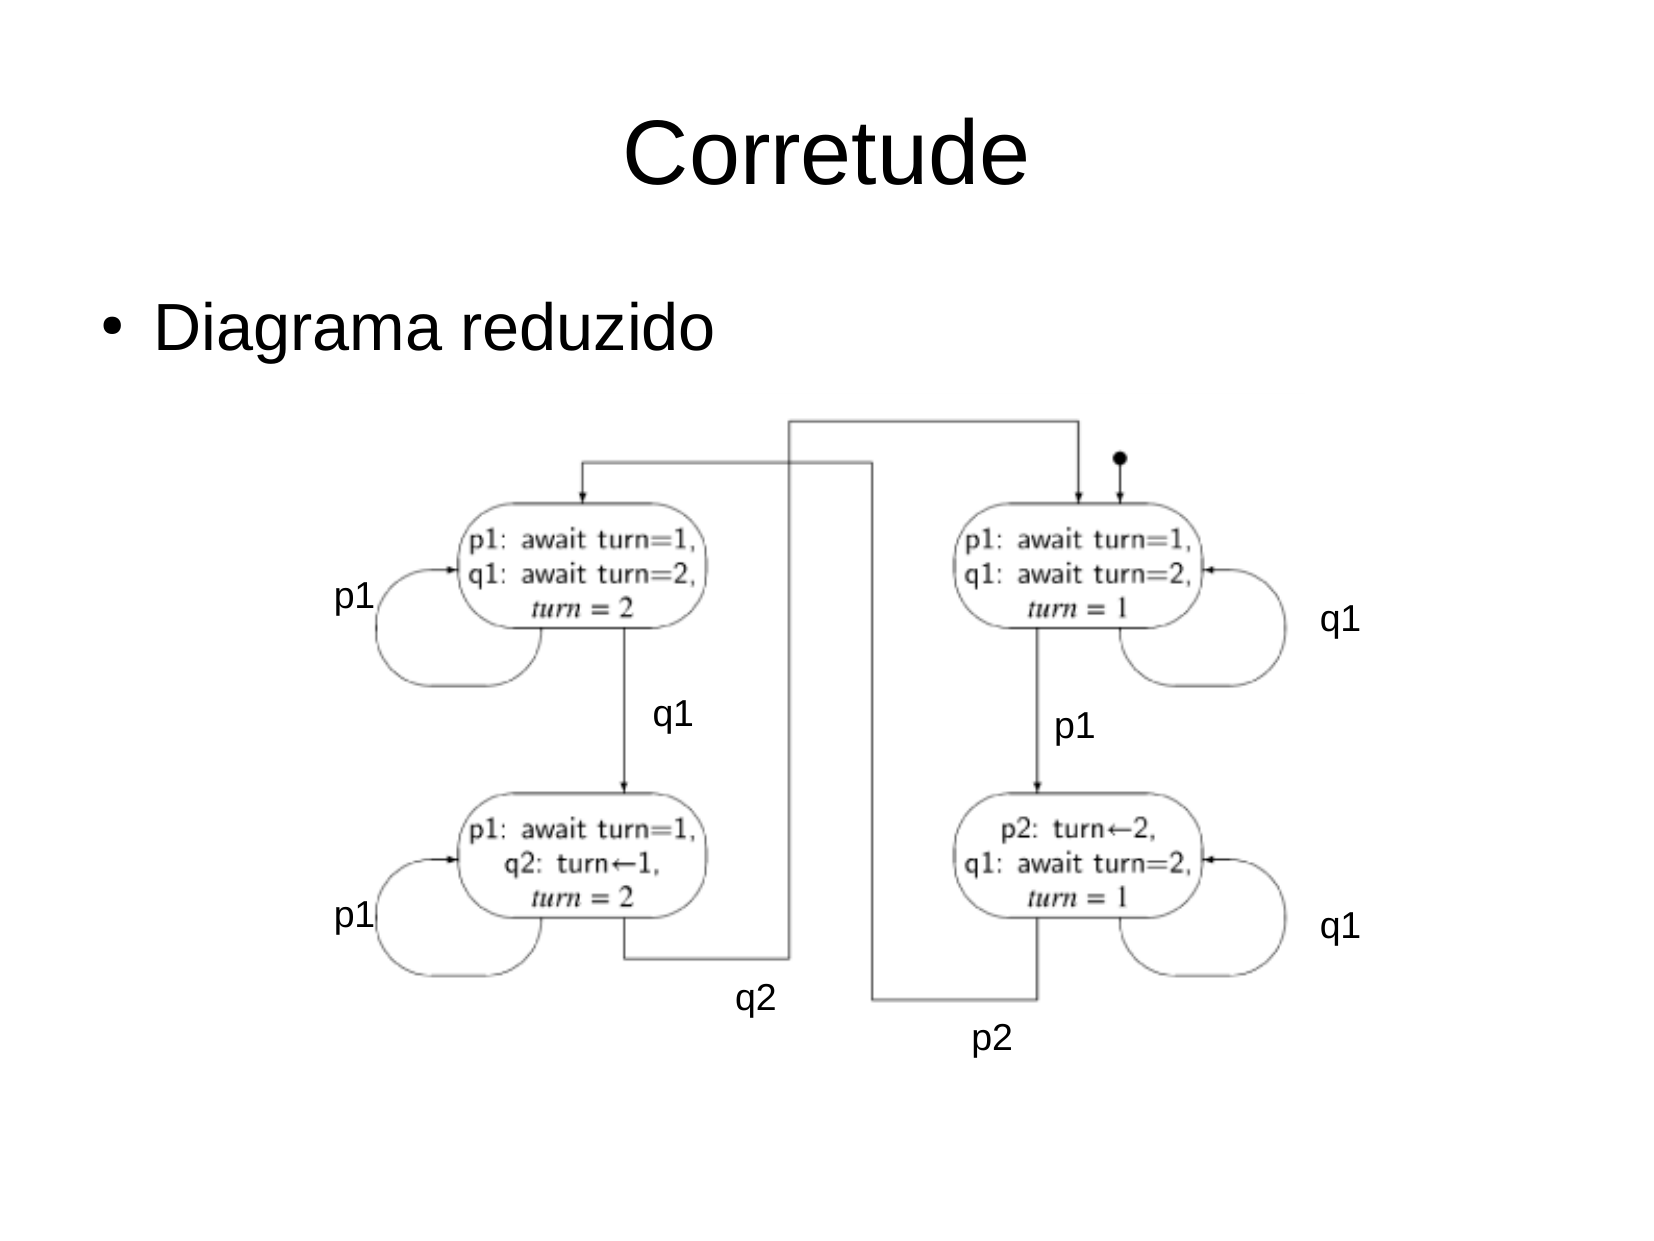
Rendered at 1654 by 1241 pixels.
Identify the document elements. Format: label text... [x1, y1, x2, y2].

text_box q1 [1304, 897, 1377, 955]
list Diagrama reduzido [82, 290, 1538, 1010]
text_box p2 [956, 1009, 1028, 1067]
picture [355, 392, 1305, 1007]
text_box q2 [720, 968, 792, 1026]
title Corretude [82, 49, 1571, 257]
text_box p1 [318, 566, 391, 624]
text_box q1 [637, 685, 709, 742]
text_box p1 [318, 885, 391, 943]
text_box p1 [1039, 696, 1111, 754]
text_box q1 [1304, 590, 1377, 648]
